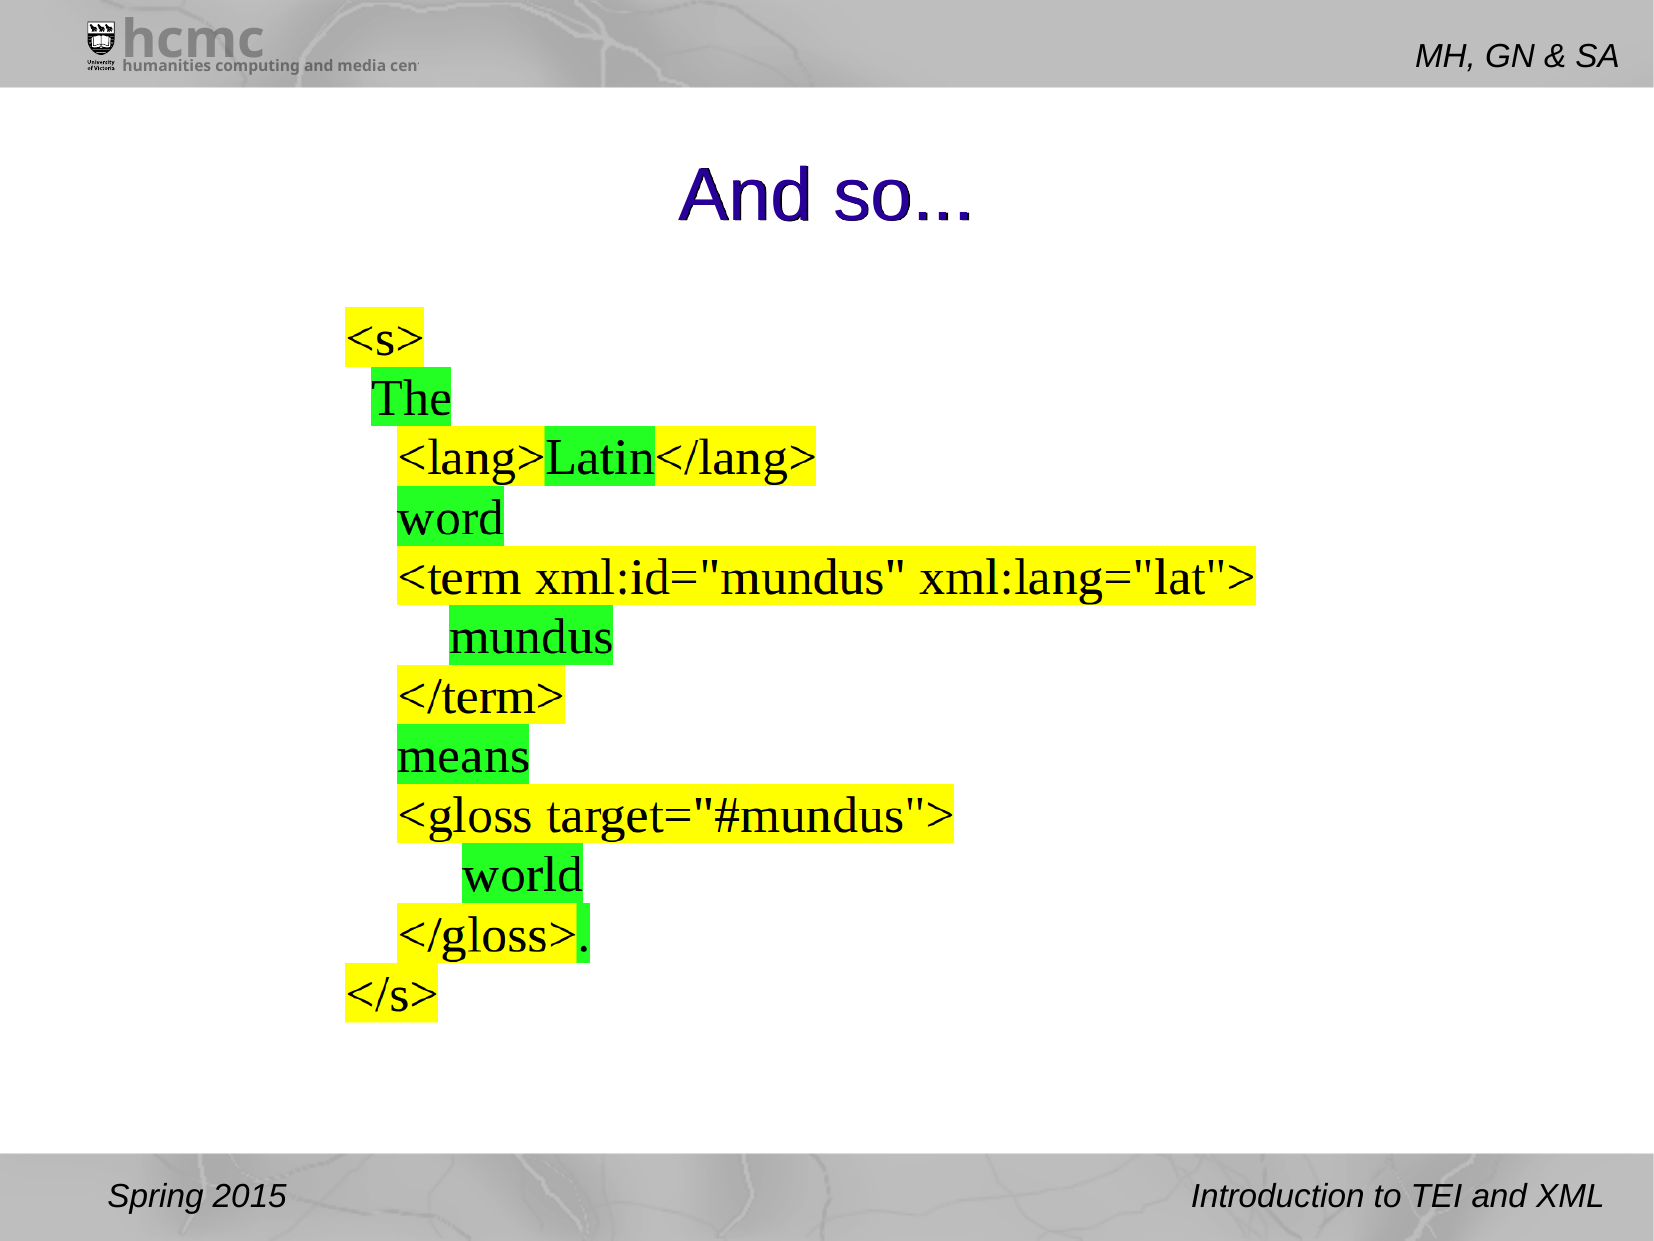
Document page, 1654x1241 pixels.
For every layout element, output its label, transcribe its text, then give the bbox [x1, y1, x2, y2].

title And so... [118, 90, 1536, 298]
picture [0, 0, 1654, 1241]
